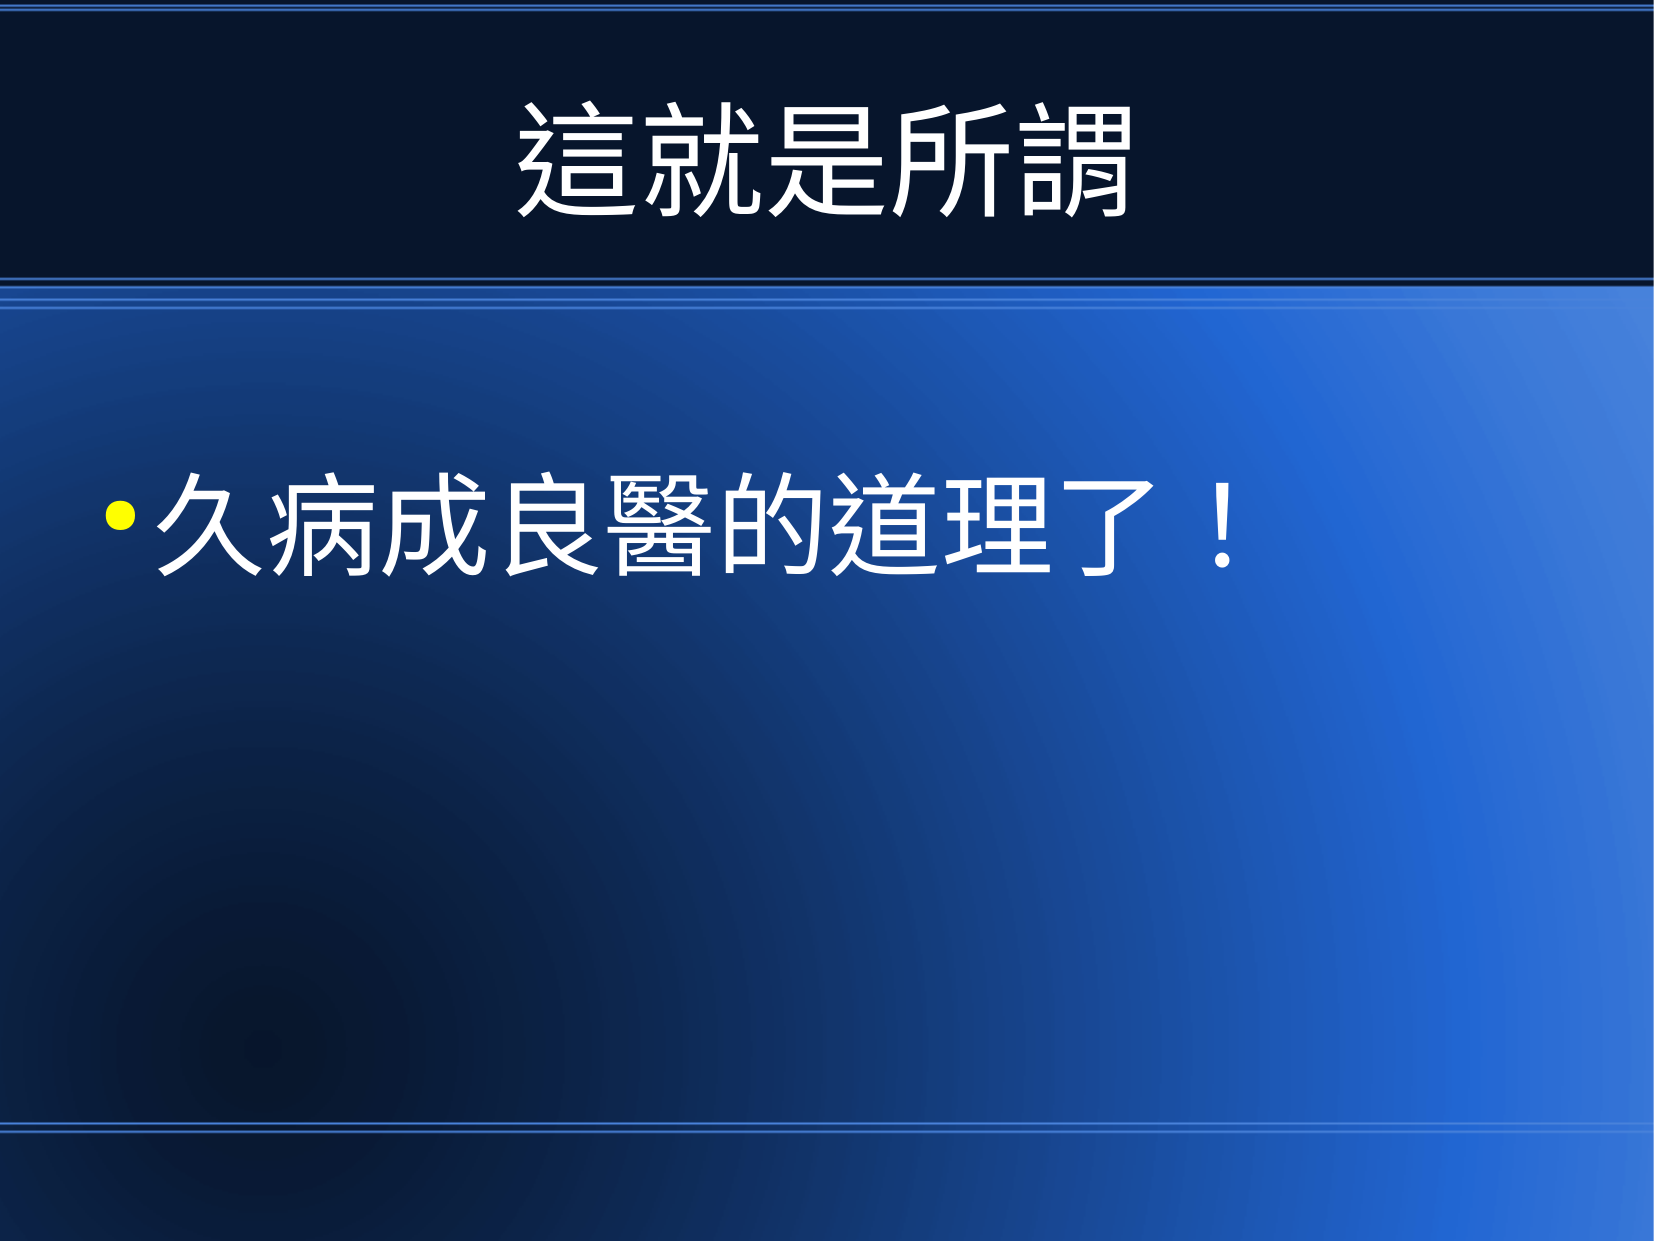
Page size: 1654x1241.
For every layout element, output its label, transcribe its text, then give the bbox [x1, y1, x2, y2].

title 這就是所謂 [82, 49, 1571, 257]
picture [0, 0, 1654, 1241]
list 久病成良醫的道理了！ [82, 355, 1571, 1241]
